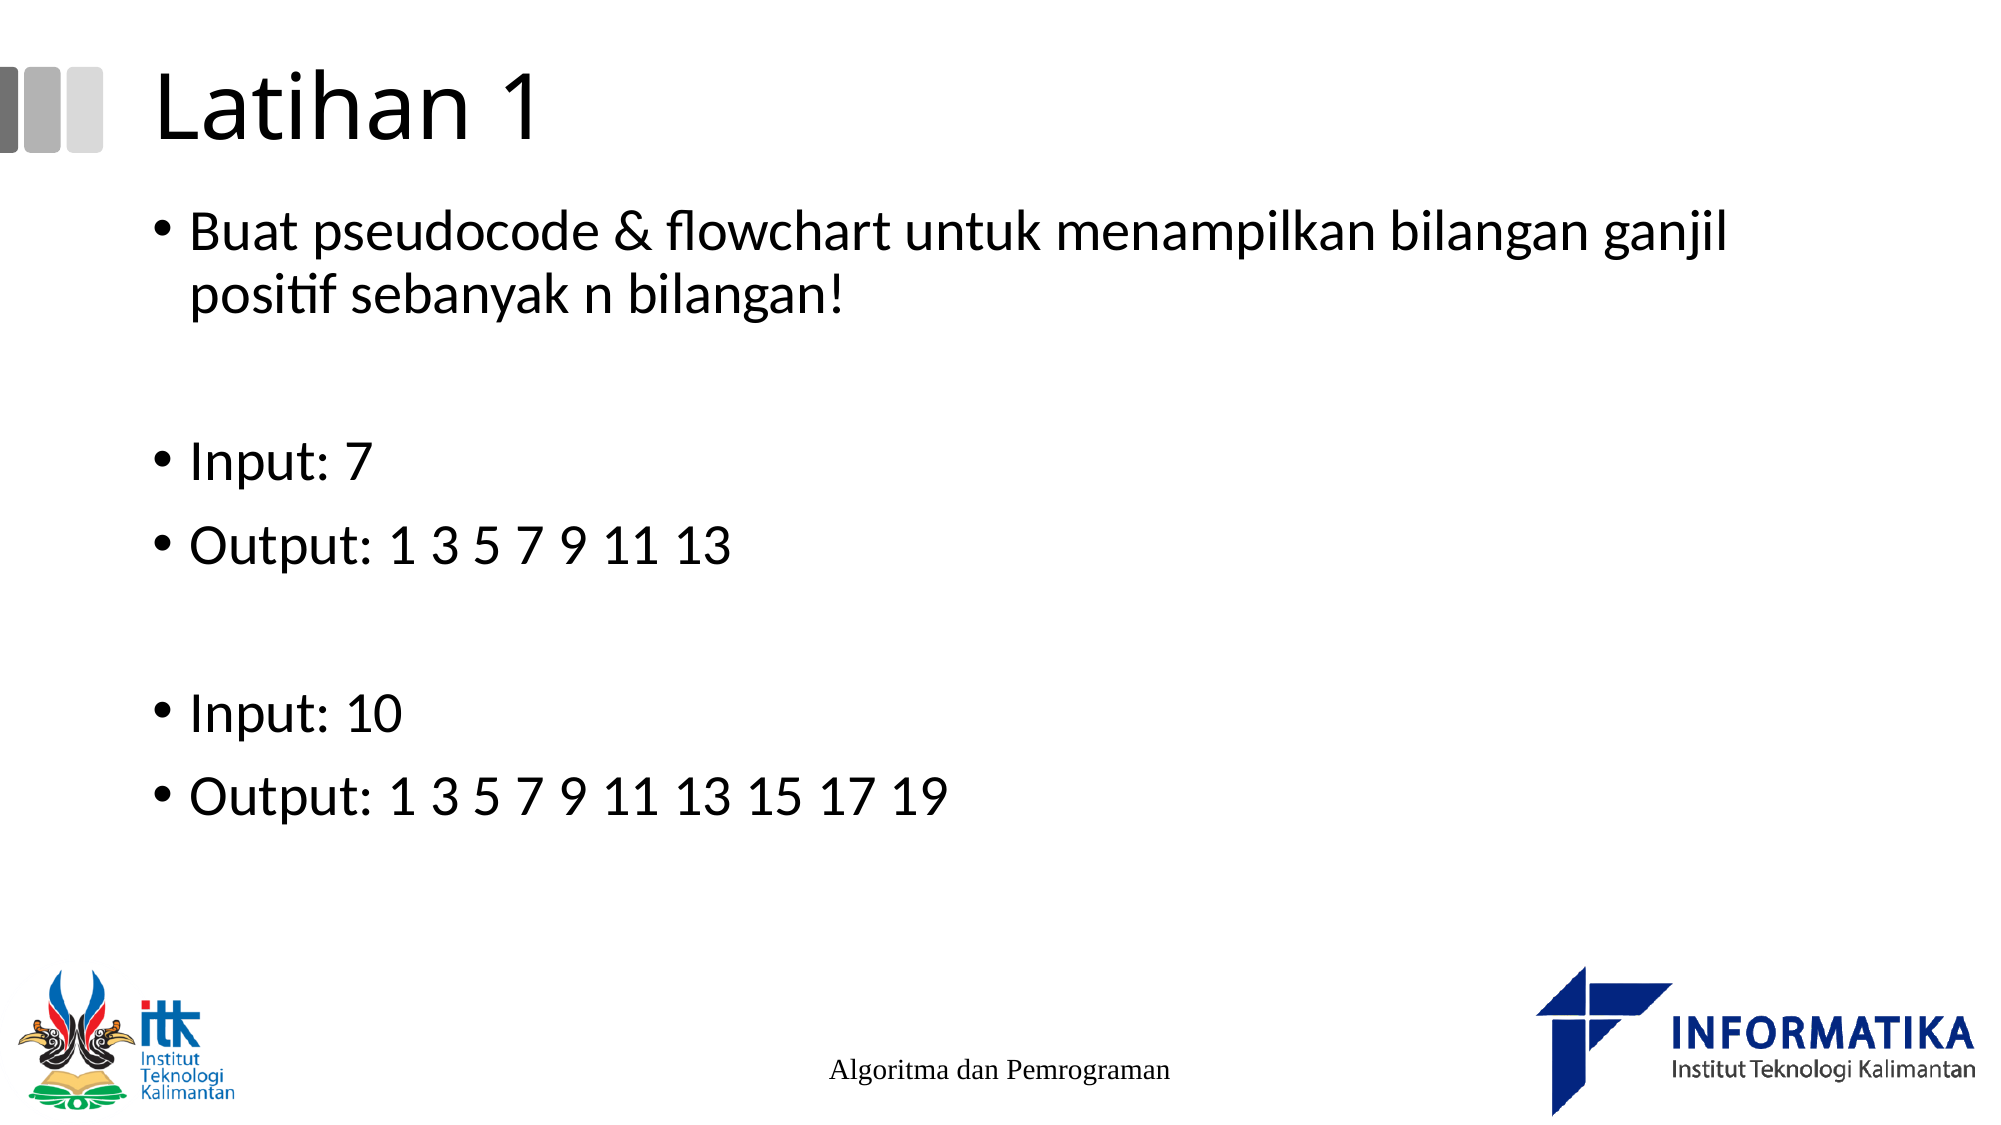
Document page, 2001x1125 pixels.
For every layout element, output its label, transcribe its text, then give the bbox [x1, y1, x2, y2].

title Latihan 1 [137, 1, 1863, 192]
picture [0, 935, 253, 1125]
list Buat pseudocode & flowchart untuk menampilkan bilangan ganjil positif sebanyak n bilangan! Input: 7 Output: 1 3 5 7 9 11 13 Input: 10 Output: 1 3 5 7 9 11 13 15 17 19 [137, 192, 1863, 907]
picture [1534, 965, 1976, 1118]
